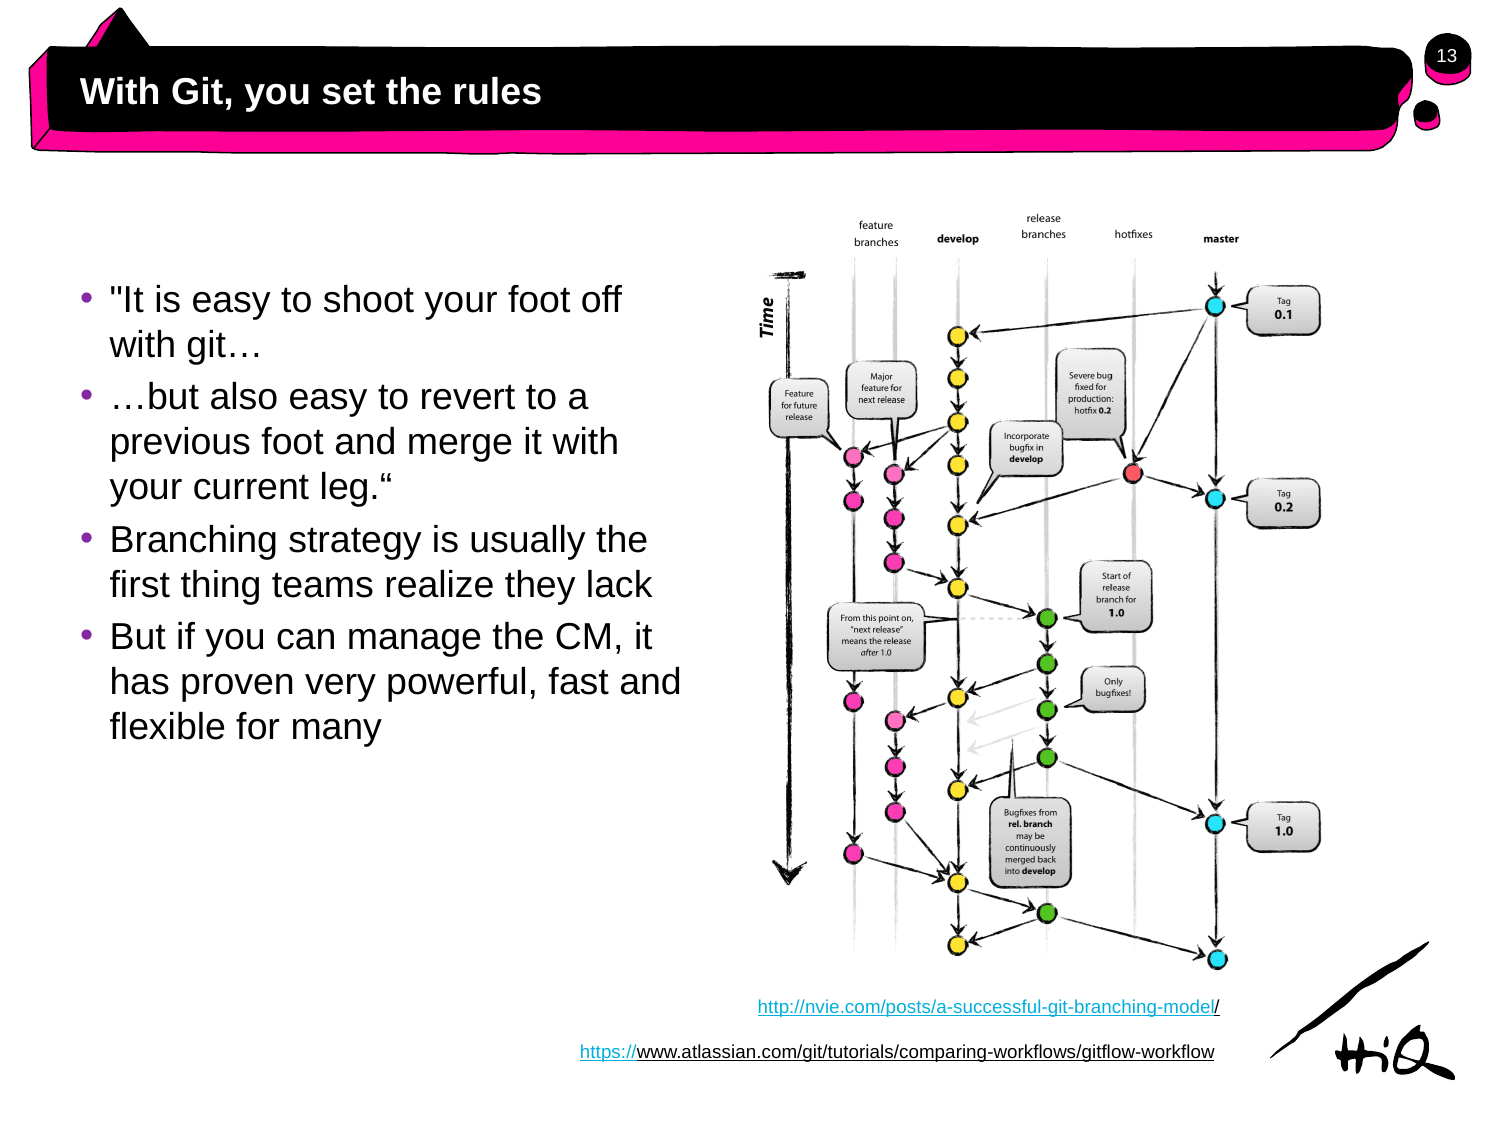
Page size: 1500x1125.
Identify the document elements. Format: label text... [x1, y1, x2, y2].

picture [750, 208, 1329, 976]
list "It is easy to shoot your foot off with git… …but also easy to revert to a previous foot and merge it with your current leg.“ Branching strategy is usually the first thing teams realize they lack But if you can manage the CM, it has proven very powerful, fast and flexible for many [64, 267, 703, 858]
slide_number <number> [1423, 30, 1471, 79]
text_box http://nvie.com/posts/a-successful-git-branching-model/ https://www.atlassian.com/git/tutorials/comparing-workflows/gitflow-workflow [501, 987, 1235, 1071]
title With Git, you set the rules [64, 54, 1365, 126]
